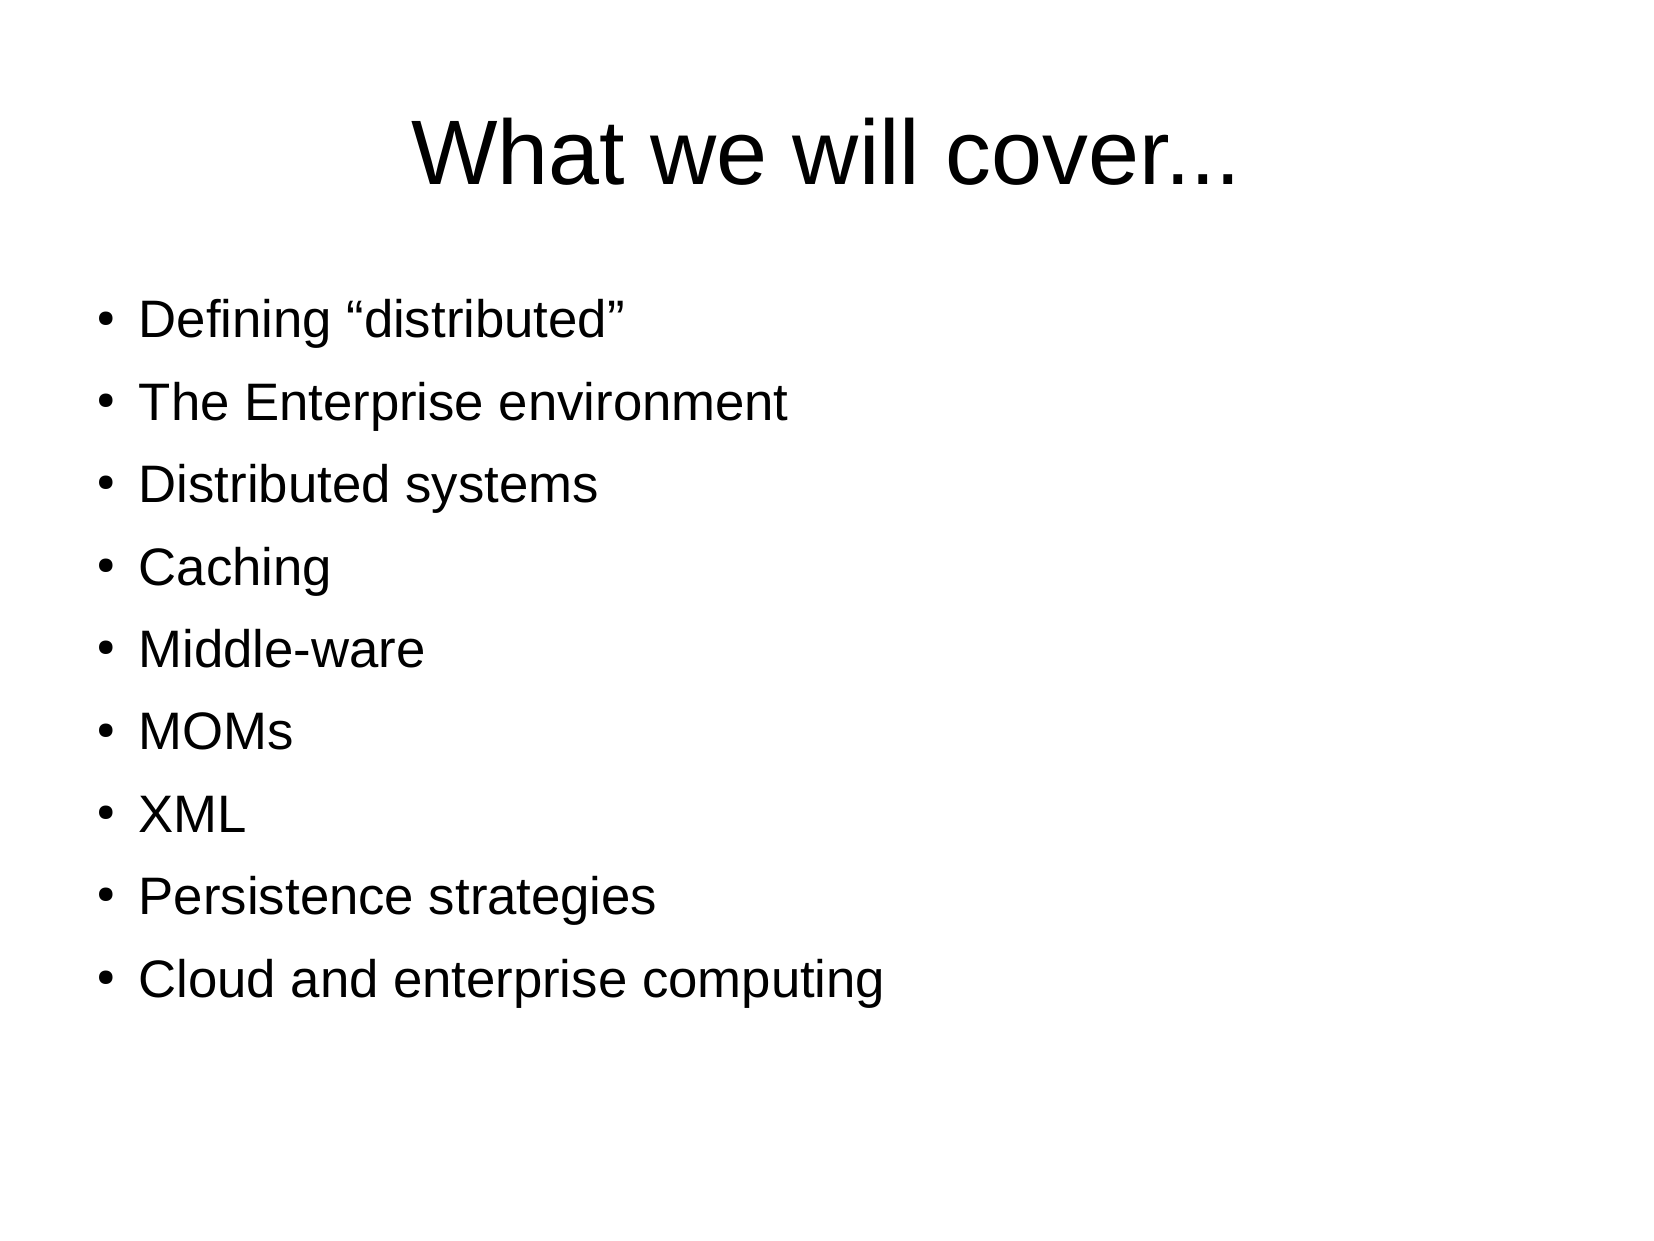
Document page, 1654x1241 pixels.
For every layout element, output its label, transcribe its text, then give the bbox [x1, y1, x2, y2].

title What we will cover... [82, 49, 1571, 257]
list Defining “distributed” The Enterprise environment Distributed systems Caching Middle-ware MOMs XML Persistence strategies Cloud and enterprise computing [82, 290, 1538, 1010]
